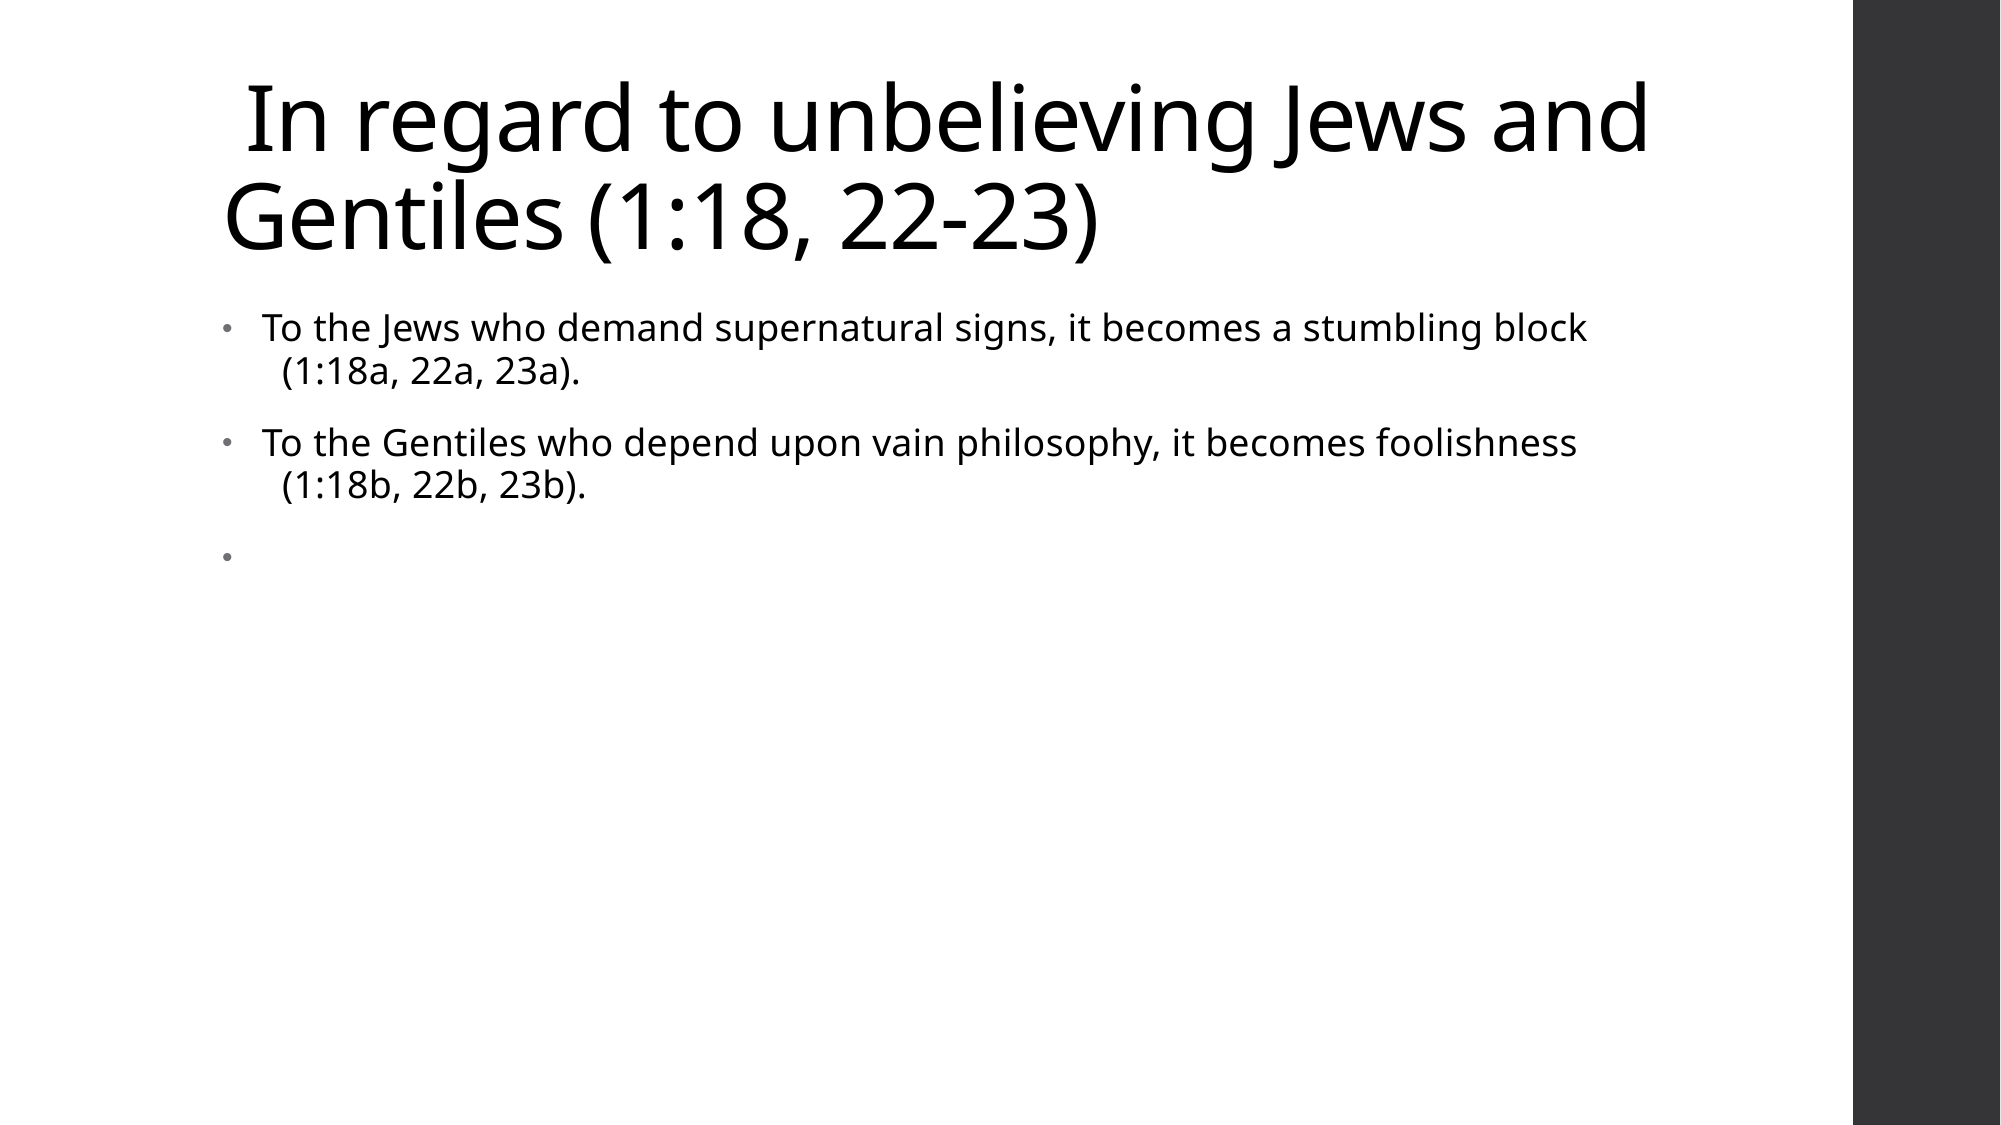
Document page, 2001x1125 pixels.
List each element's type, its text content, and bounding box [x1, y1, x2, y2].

list To the Jews who demand supernatural signs, it becomes a stumbling block (1:18a, 22a, 23a). To the Gentiles who depend upon vain philosophy, it becomes foolishness (1:18b, 22b, 23b). [206, 299, 1617, 1014]
title In regard to unbelieving Jews and Gentiles (1:18, 22-23) [206, 60, 1797, 278]
